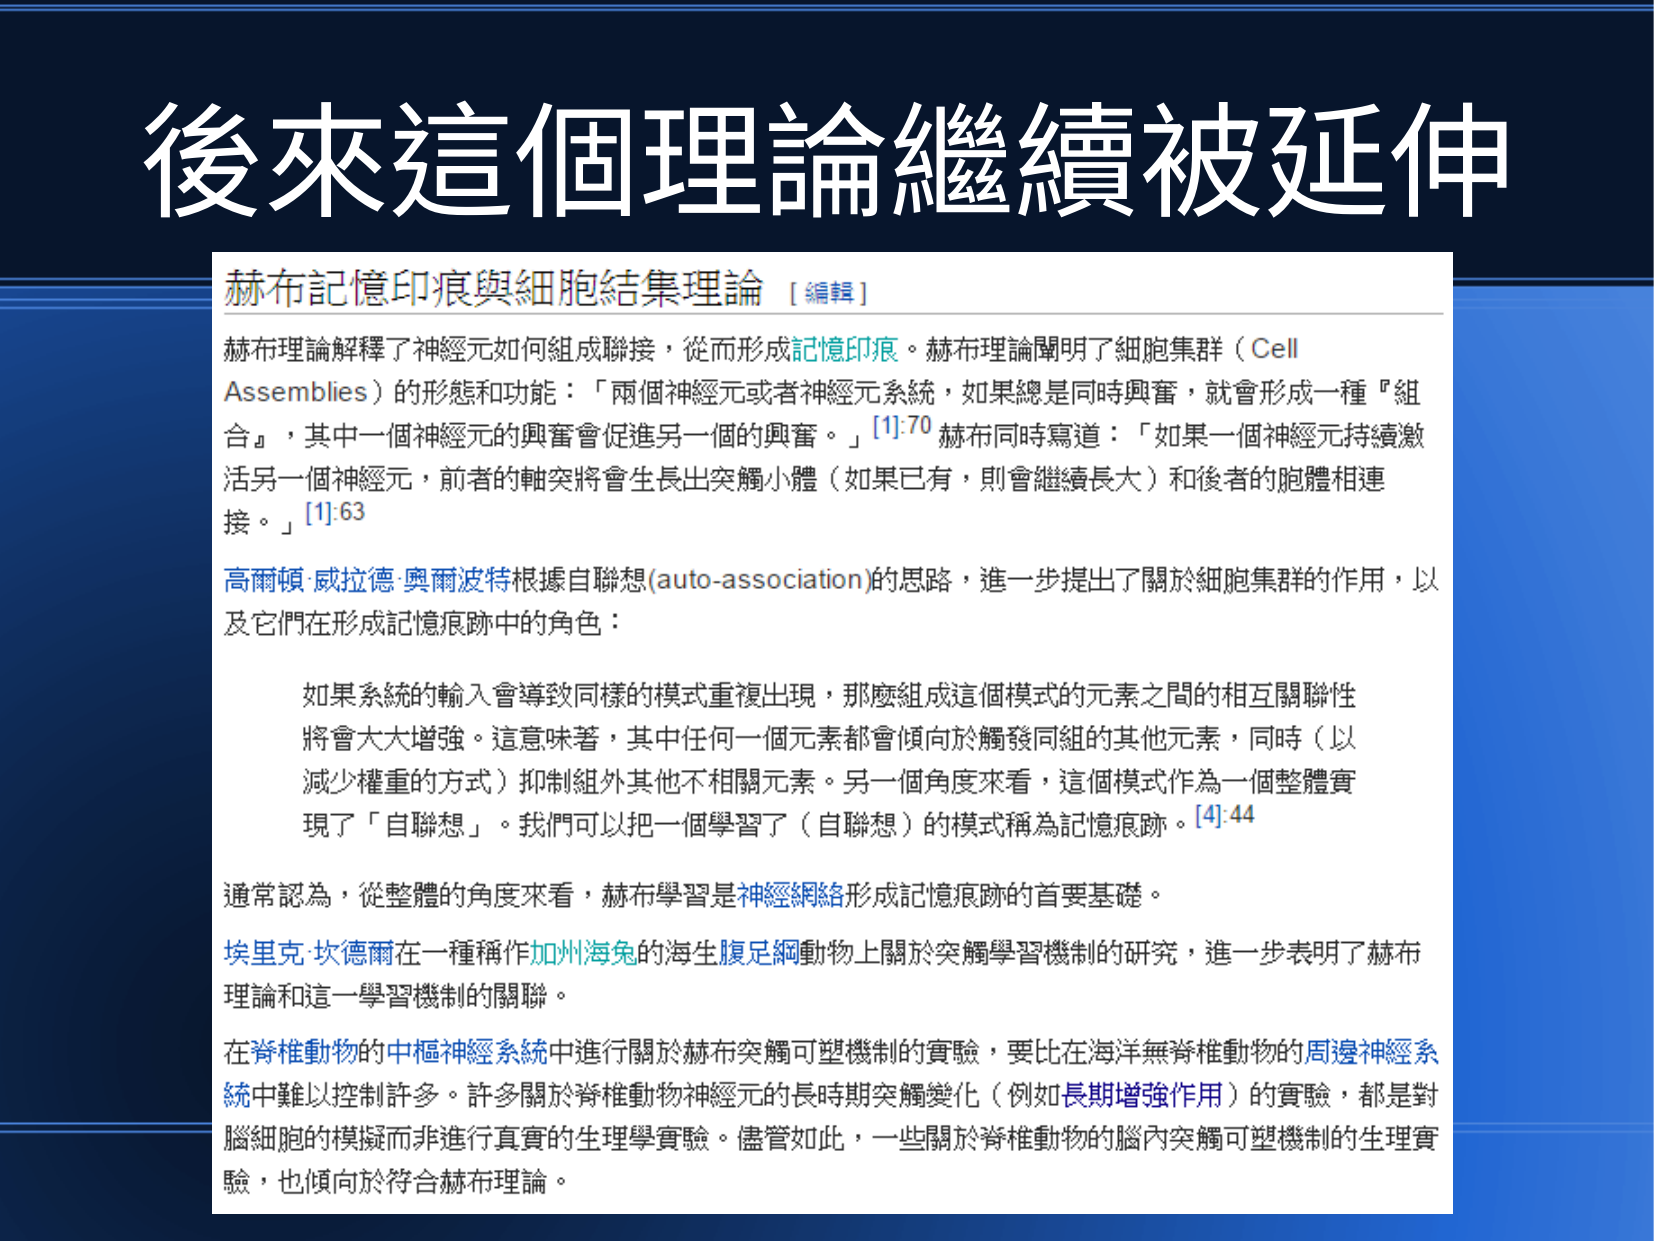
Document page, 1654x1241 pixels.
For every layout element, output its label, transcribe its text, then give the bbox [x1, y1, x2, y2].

picture [0, 0, 1654, 1241]
title 後來這個理論繼續被延伸 [82, 49, 1571, 257]
